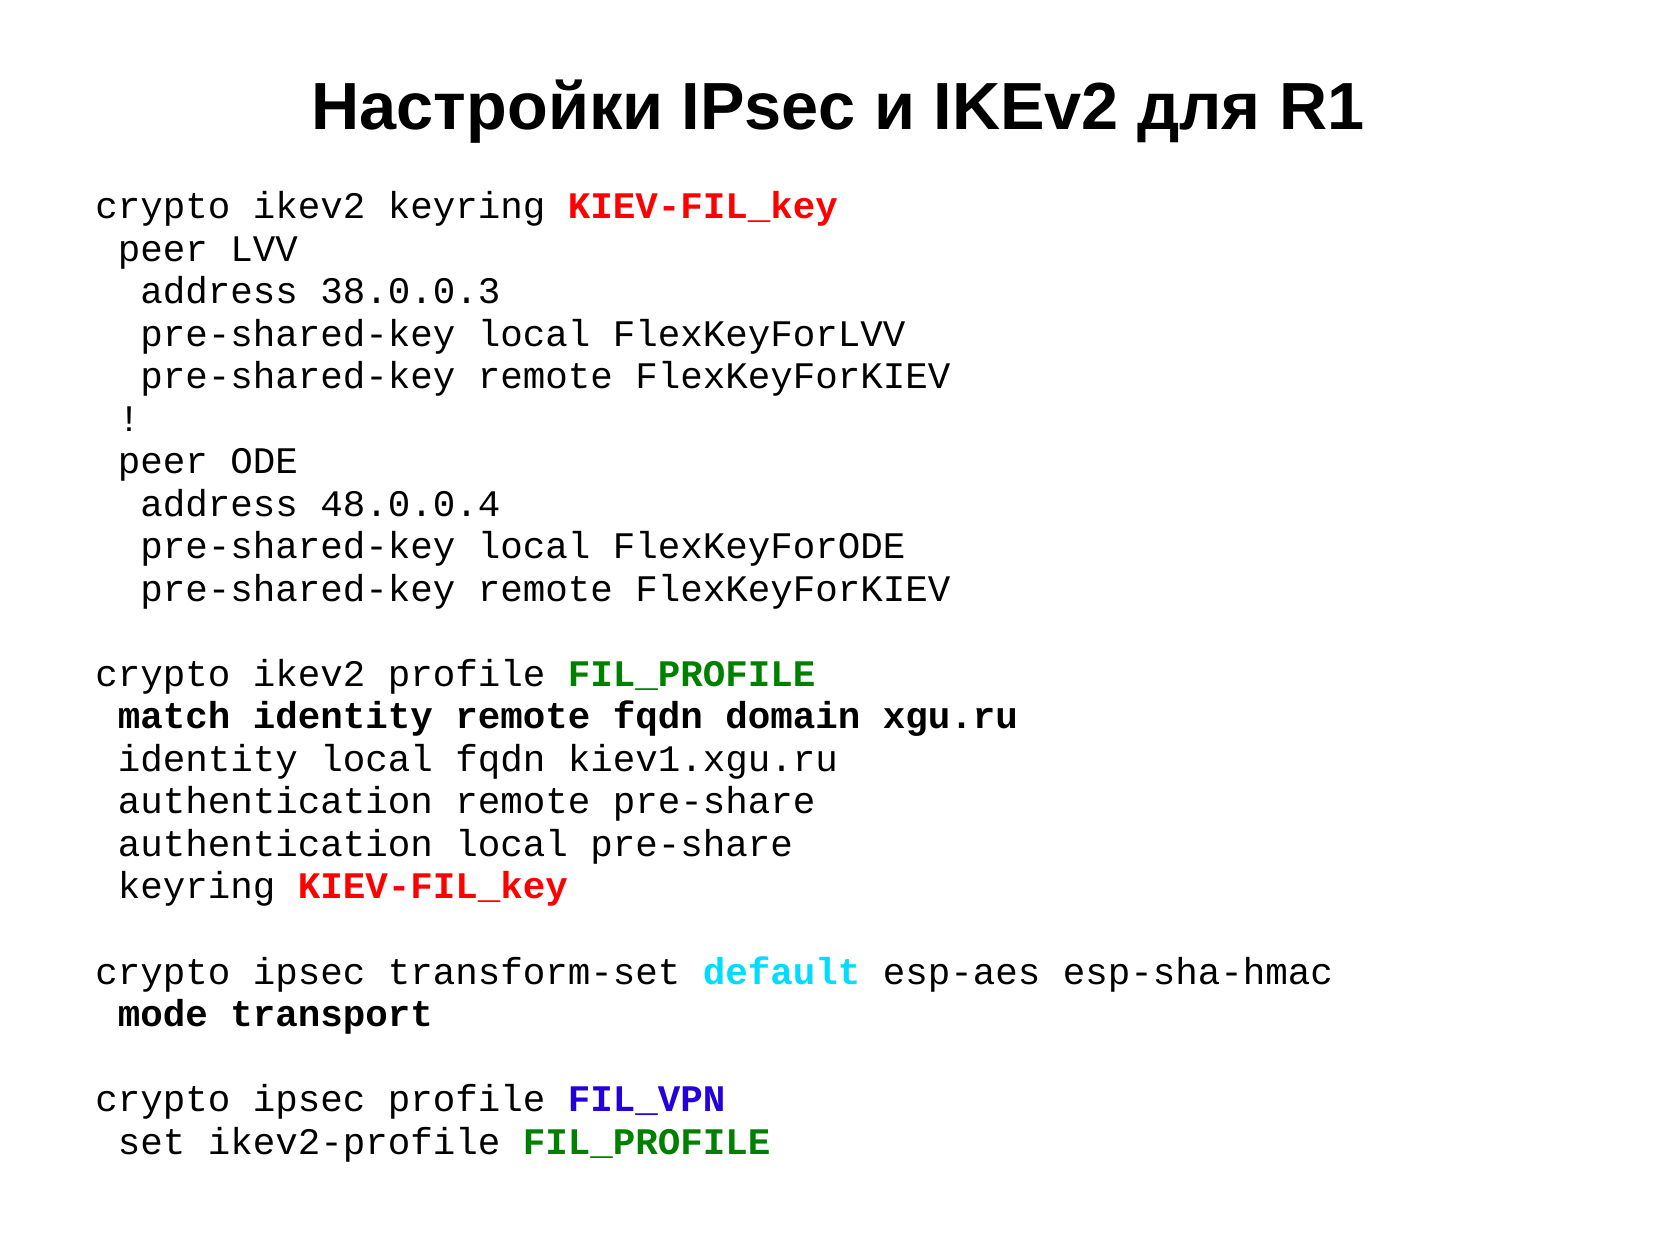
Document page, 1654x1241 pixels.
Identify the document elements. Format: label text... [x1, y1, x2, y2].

text_box Настройки IPsec и IKEv2 для R1 [64, 37, 1613, 151]
list crypto ikev2 keyring KIEV-FIL_key peer LVV address 38.0.0.3 pre-shared-key local FlexKeyForLVV pre-shared-key remote FlexKeyForKIEV ! peer ODE address 48.0.0.4 pre-shared-key local FlexKeyForODE pre-shared-key remote FlexKeyForKIEV crypto ikev2 profile FIL_PROFILE match identity remote fqdn domain xgu.ru identity local fqdn kiev1.xgu.ru authentication remote pre-share authentication local pre-share keyring KIEV-FIL_key crypto ipsec transform-set default esp-aes esp-sha-hmac mode transport crypto ipsec profile FIL_VPN set ikev2-profile FIL_PROFILE [95, 187, 1538, 1208]
